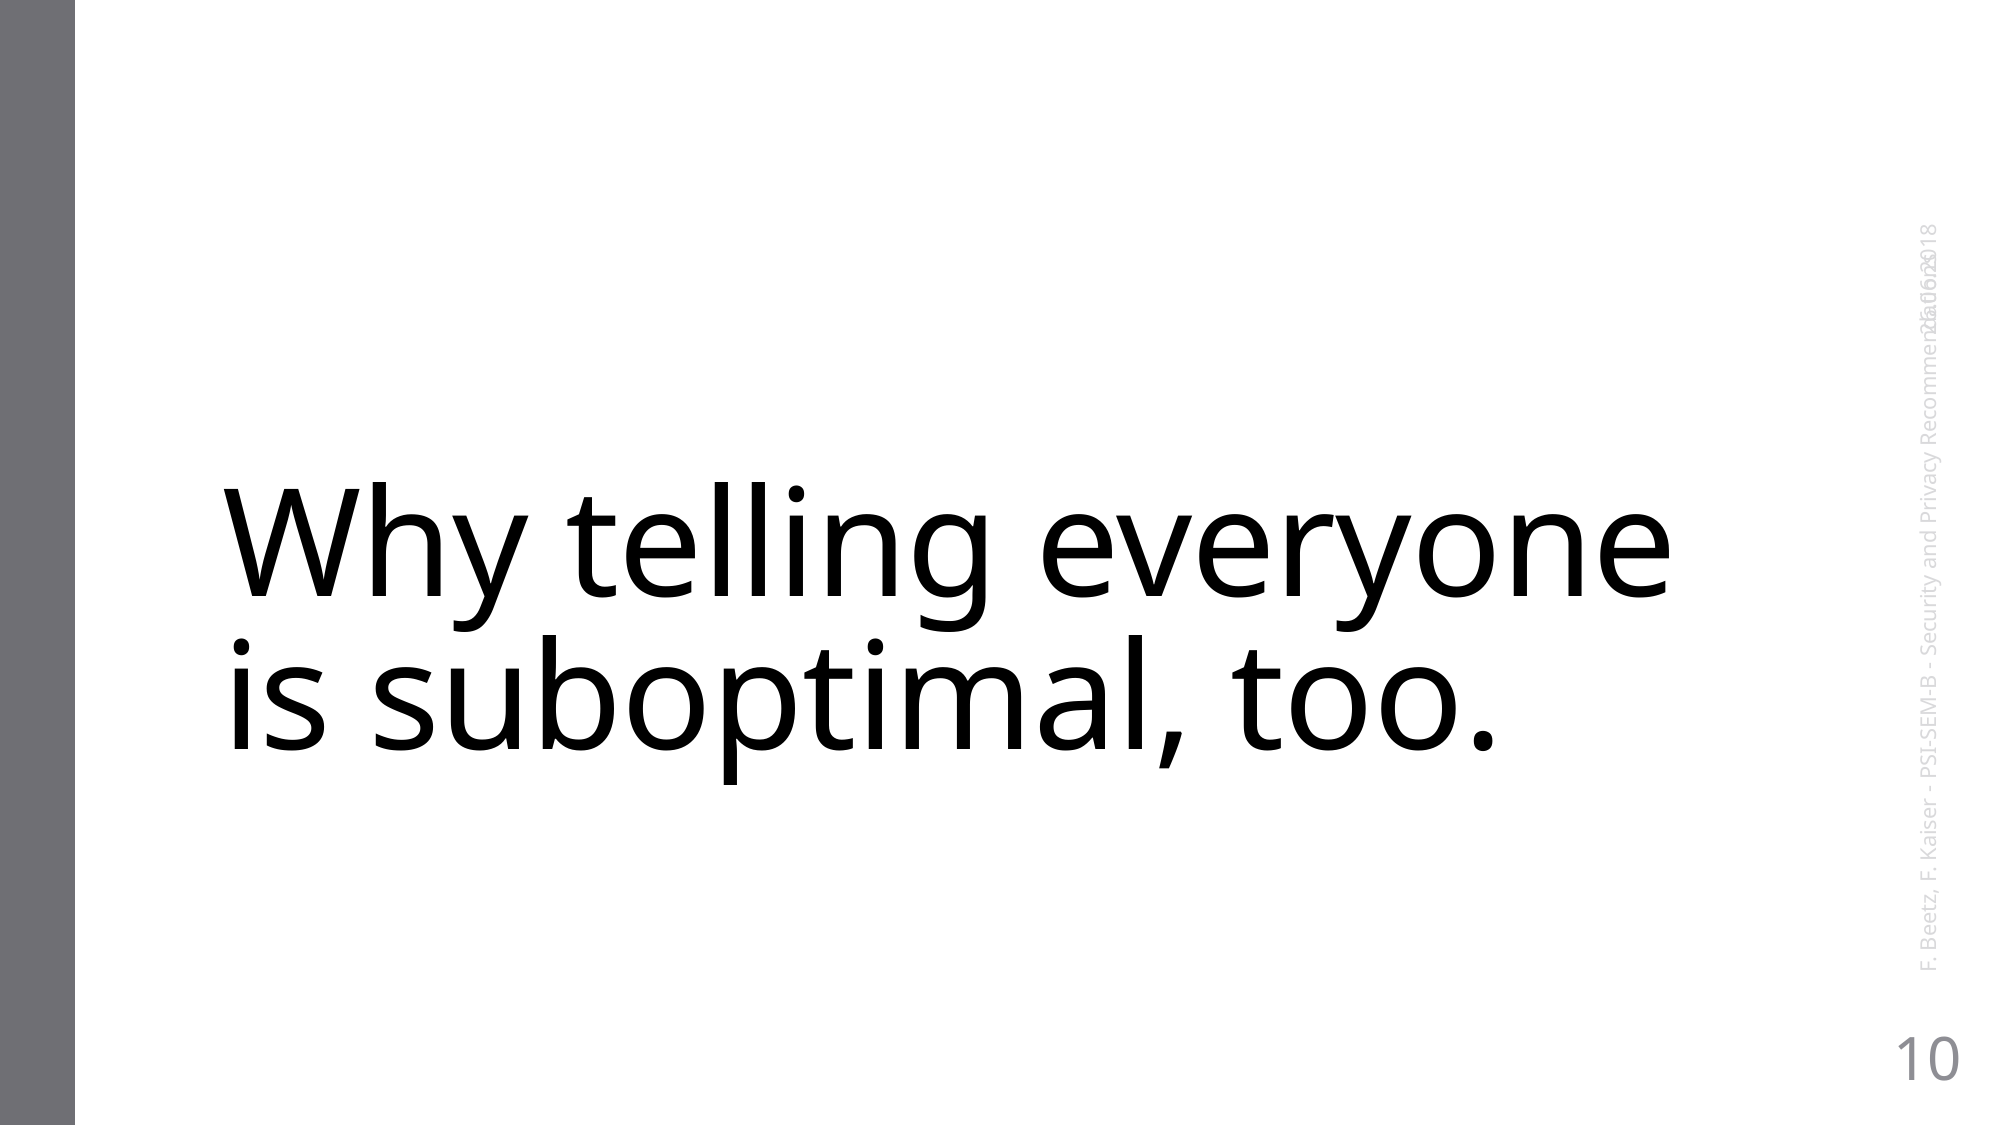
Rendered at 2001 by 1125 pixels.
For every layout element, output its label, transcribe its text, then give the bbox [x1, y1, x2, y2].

title Why telling everyone is suboptimal, too. [206, 124, 1752, 788]
footer F. Beetz, F. Kaiser - PSI-SEM-B - Security and Privacy Recommendations [1897, 37, 1958, 988]
slide_number 11 [1852, 1012, 2000, 1110]
